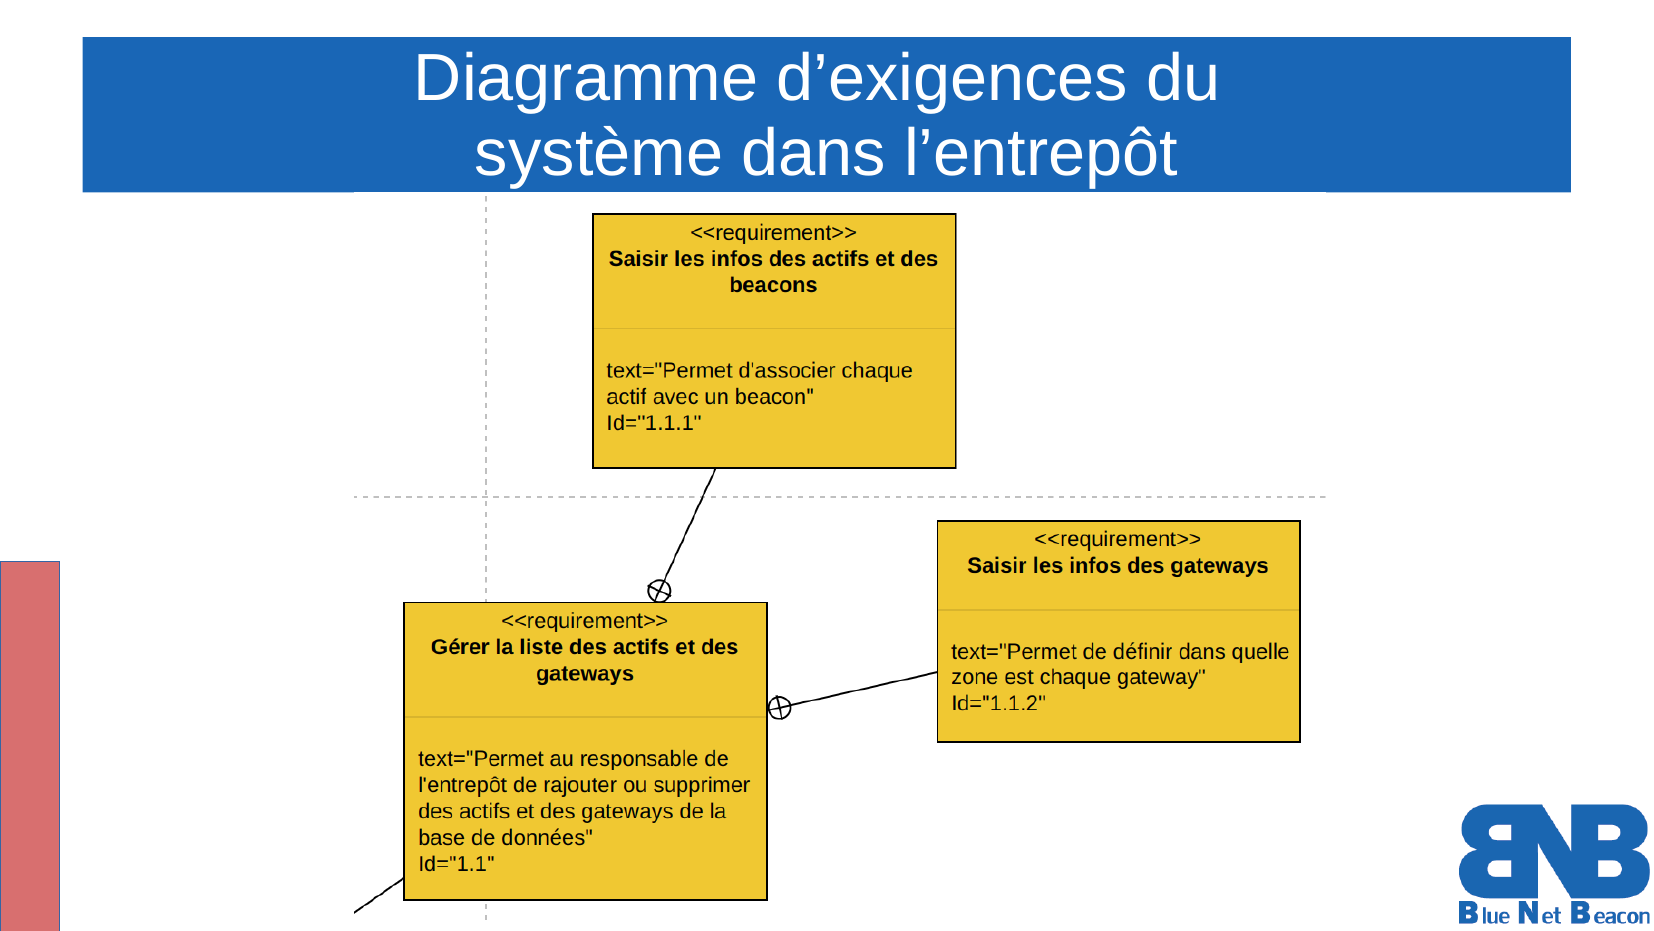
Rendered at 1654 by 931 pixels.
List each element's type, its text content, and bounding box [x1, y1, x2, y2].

picture [1459, 797, 1650, 930]
picture [354, 192, 1326, 925]
text_box [0, 561, 60, 931]
title Diagramme d’exigences du système dans l’entrepôt [82, 37, 1571, 193]
